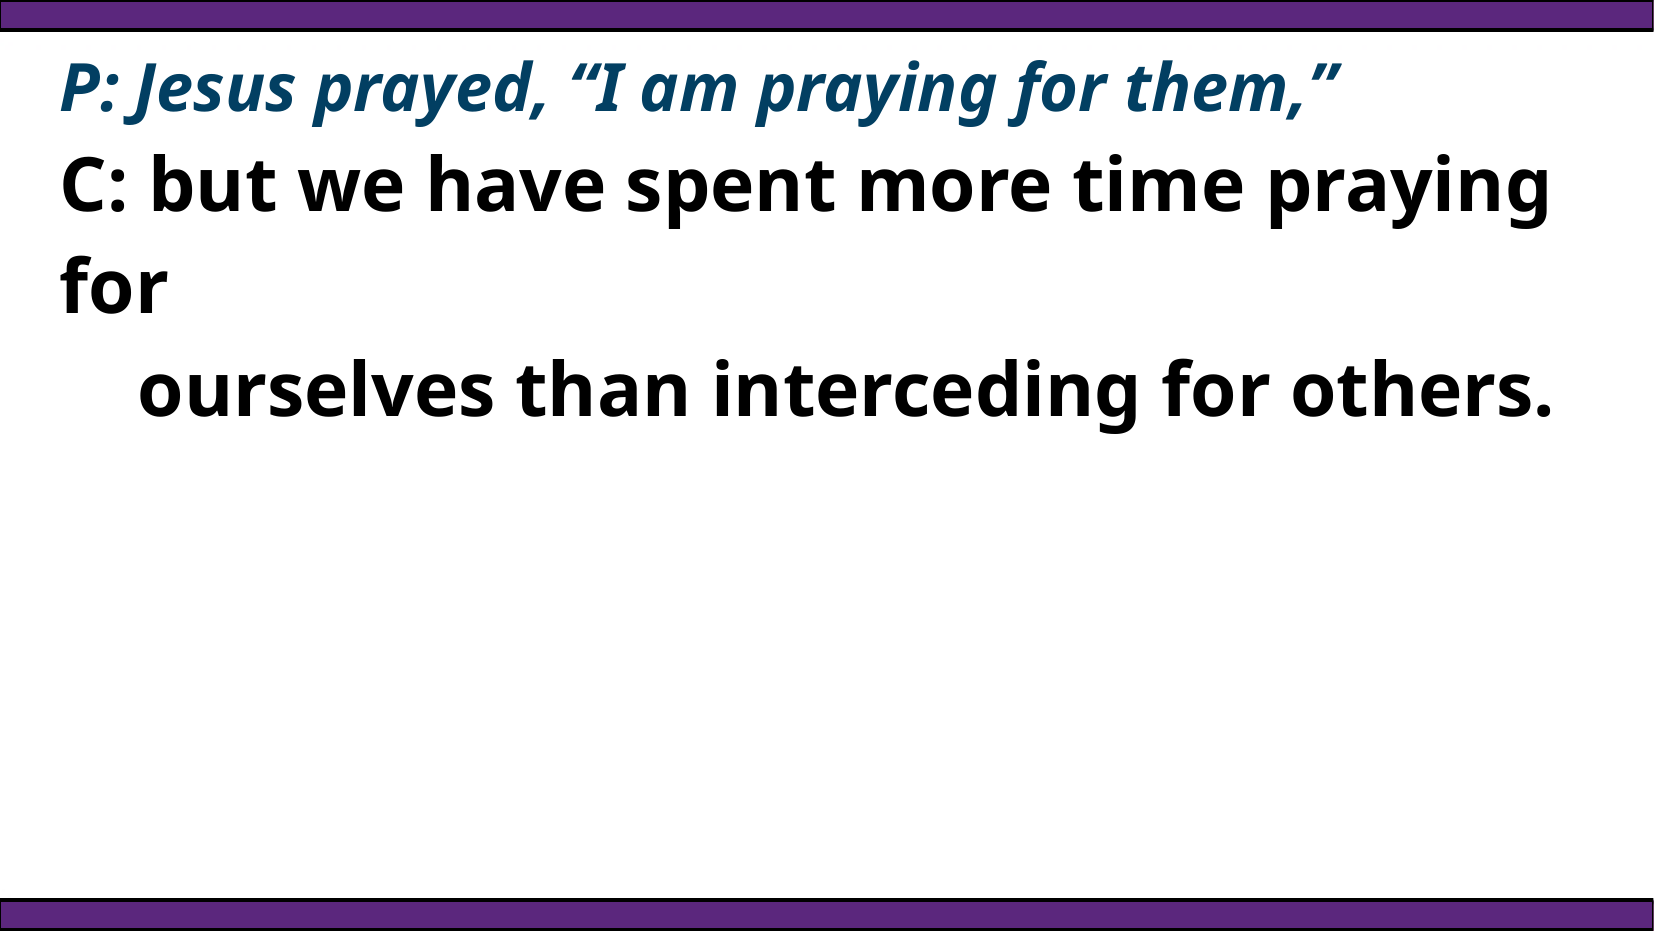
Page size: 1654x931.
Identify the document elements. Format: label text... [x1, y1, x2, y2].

text_box [0, 900, 1654, 931]
text_box [0, 0, 1654, 31]
text_box P: Jesus prayed, “I am praying for them,” C: but we have spent more time praying for ourselves than interceding for others. [45, 33, 1606, 348]
picture [0, 31, 1654, 900]
